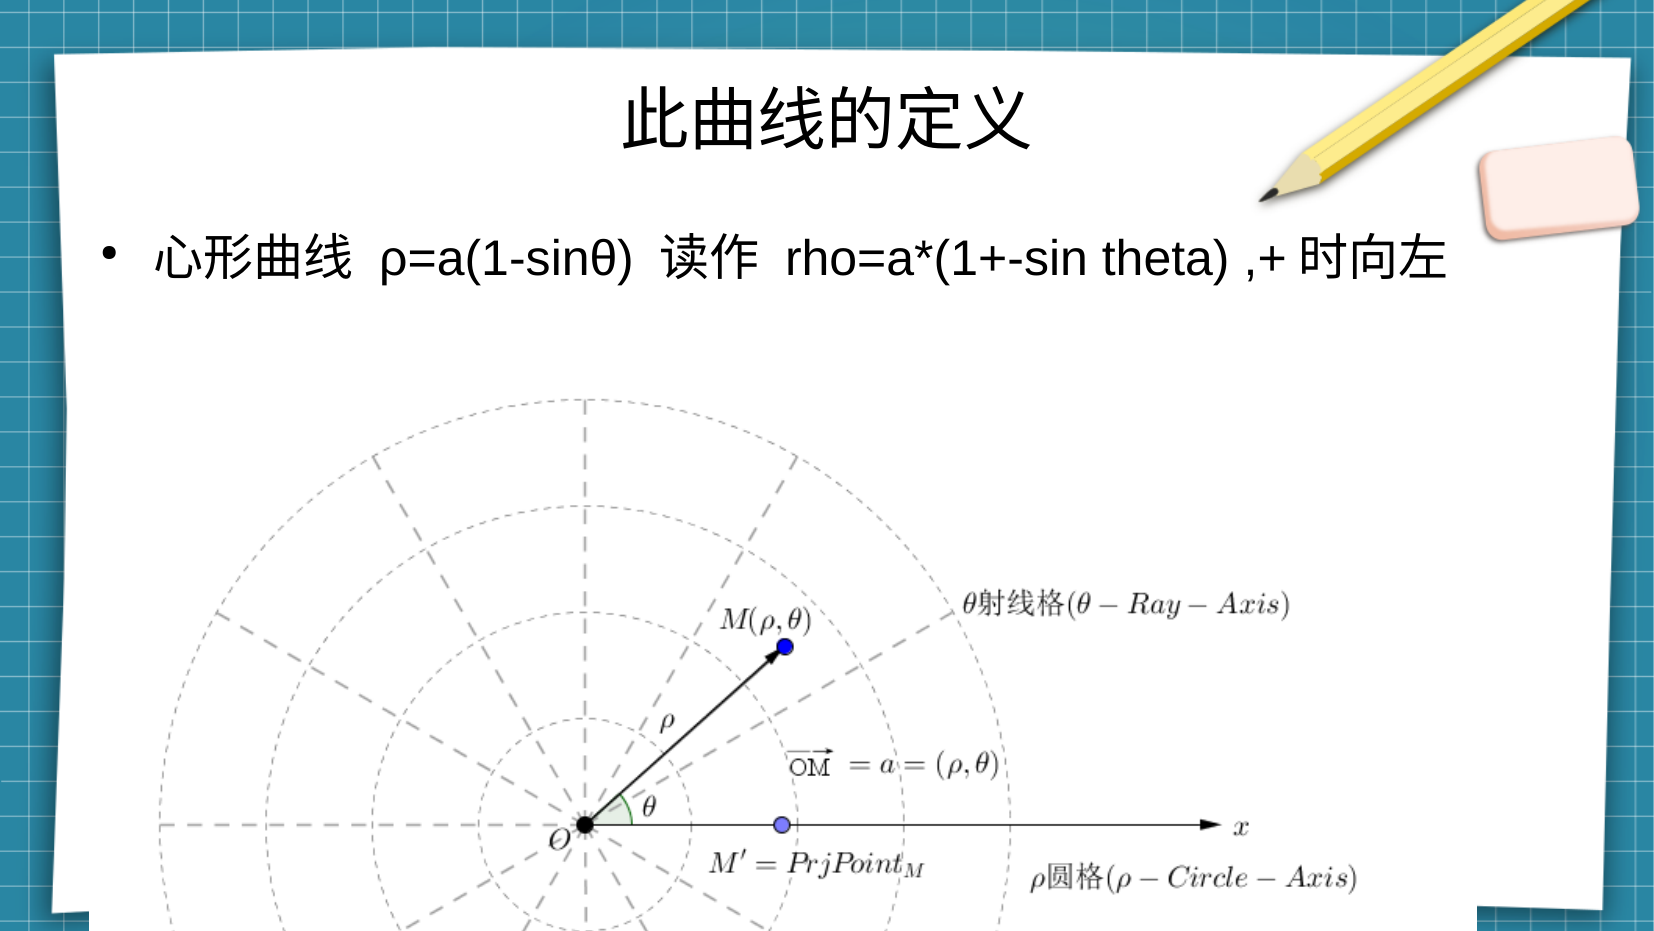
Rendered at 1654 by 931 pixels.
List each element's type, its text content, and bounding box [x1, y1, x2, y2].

list 心形曲线 ρ=a(1-sinθ) 读作 rho=a*(1+-sin theta) ,+时向左 [82, 217, 1571, 758]
picture [0, 0, 1654, 931]
title 此曲线的定义 [82, 37, 1571, 193]
